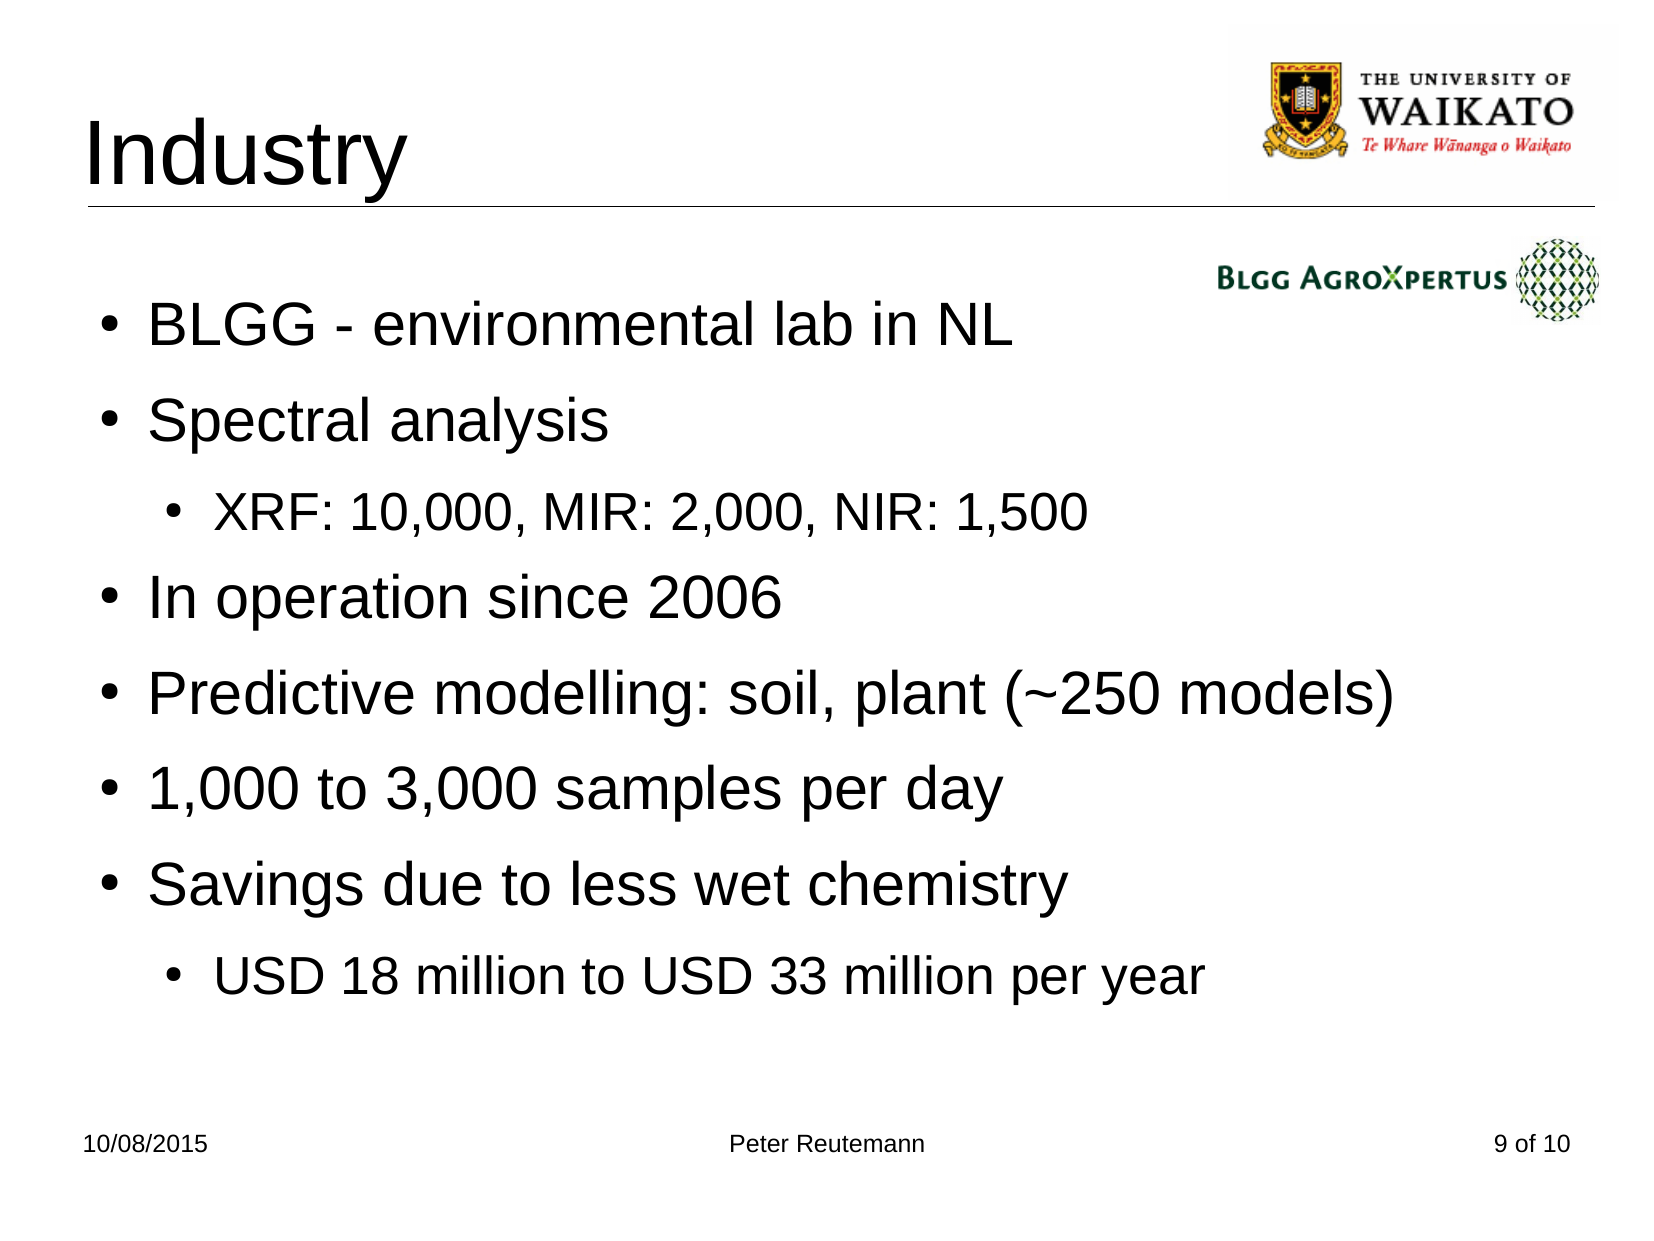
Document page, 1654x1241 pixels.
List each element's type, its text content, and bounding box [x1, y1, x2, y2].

picture [1511, 236, 1601, 325]
picture [1228, 24, 1619, 201]
list BLGG - environmental lab in NL Spectral analysis XRF: 10,000, MIR: 2,000, NIR: 1,500 In operation since 2006 Predictive modelling: soil, plant (~250 models) 1,000 to 3,000 samples per day Savings due to less wet chemistry USD 18 million to USD 33 million per year [82, 290, 1571, 1010]
picture [1210, 259, 1510, 297]
title Industry [82, 49, 1571, 257]
